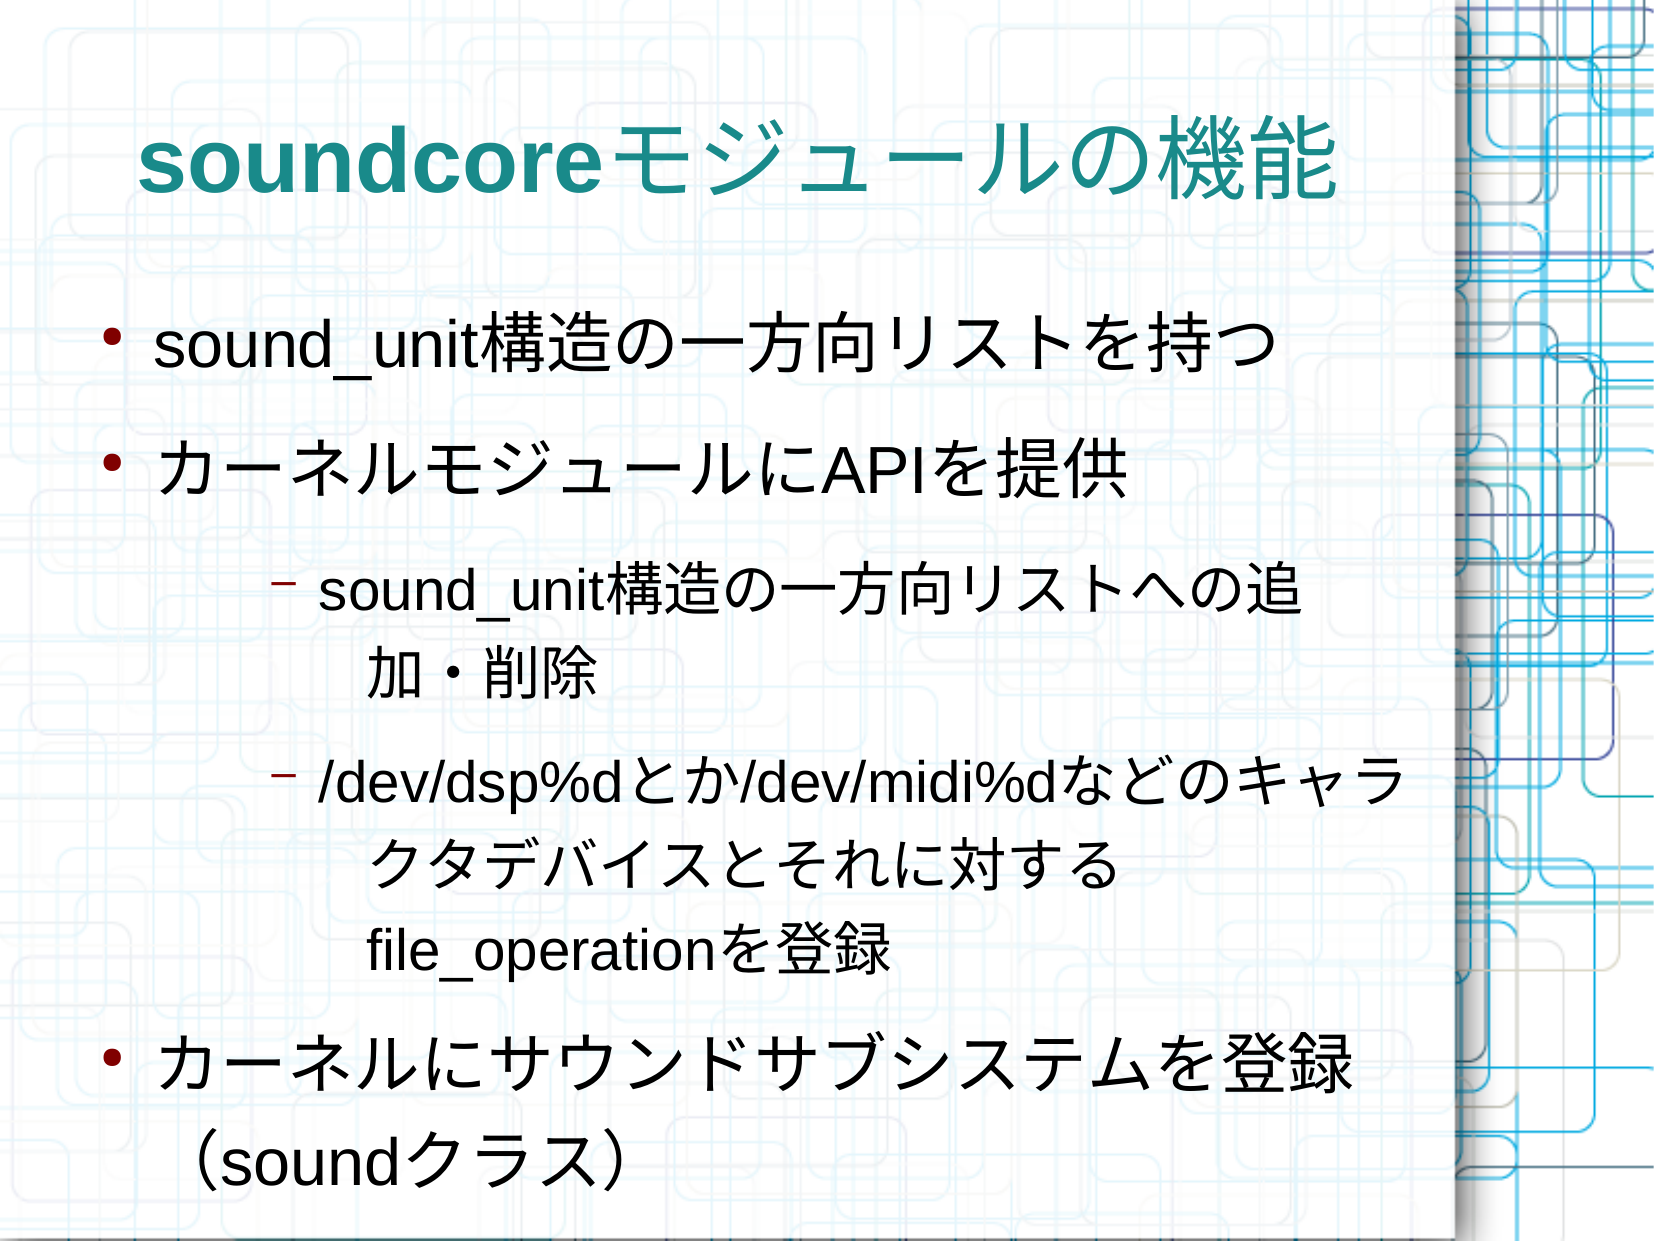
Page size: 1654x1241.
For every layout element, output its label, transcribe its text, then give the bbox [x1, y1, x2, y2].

picture [0, 0, 1654, 1241]
list sound_unit構造の一方向リストを持つ カーネルモジュールにAPIを提供 sound_unit構造の一方向リストへの追加・削除 /dev/dsp%dとか/dev/midi%dなどのキャラクタデバイスとそれに対するfile_operationを登録 カーネルにサウンドサブシステムを登録（soundクラス） [82, 290, 1418, 1010]
title soundcoreモジュールの機能 [59, 49, 1418, 257]
